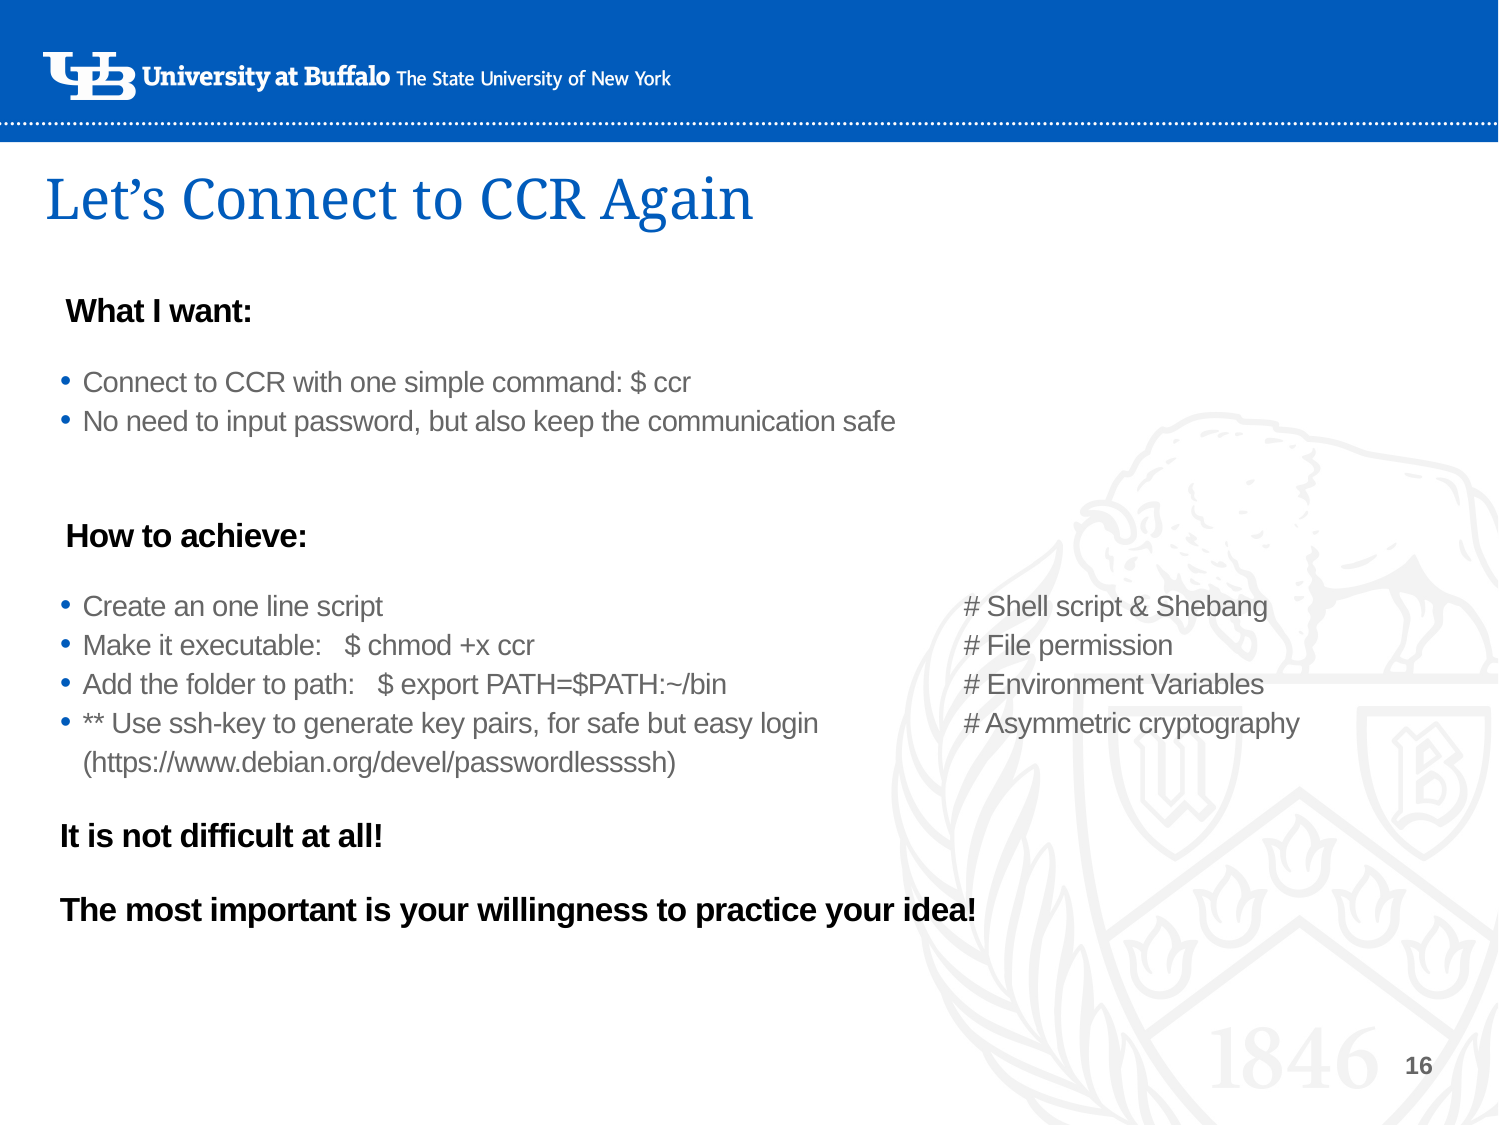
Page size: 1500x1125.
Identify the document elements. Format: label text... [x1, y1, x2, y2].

picture [0, 0, 1499, 1125]
text_box What I want: [50, 285, 291, 345]
list Create an one line script Make it executable: $ chmod +x ccr Add the folder to path: $ export PATH=$PATH:~/bin ** Use ssh-key to generate key pairs, for safe but easy login (https://www.debian.org/devel/passwordlessssh) [30, 584, 856, 781]
text_box It is not difficult at all! The most important is your willingness to practice your idea! [45, 810, 1096, 973]
title Let’s Connect to CCR Again [30, 159, 1387, 239]
list # Shell script & Shebang # File permission # Environment Variables # Asymmetric cryptography [911, 584, 1368, 781]
list Connect to CCR with one simple command: $ ccr No need to input password, but also keep the communication safe [30, 360, 976, 451]
text_box How to achieve: [50, 509, 391, 562]
